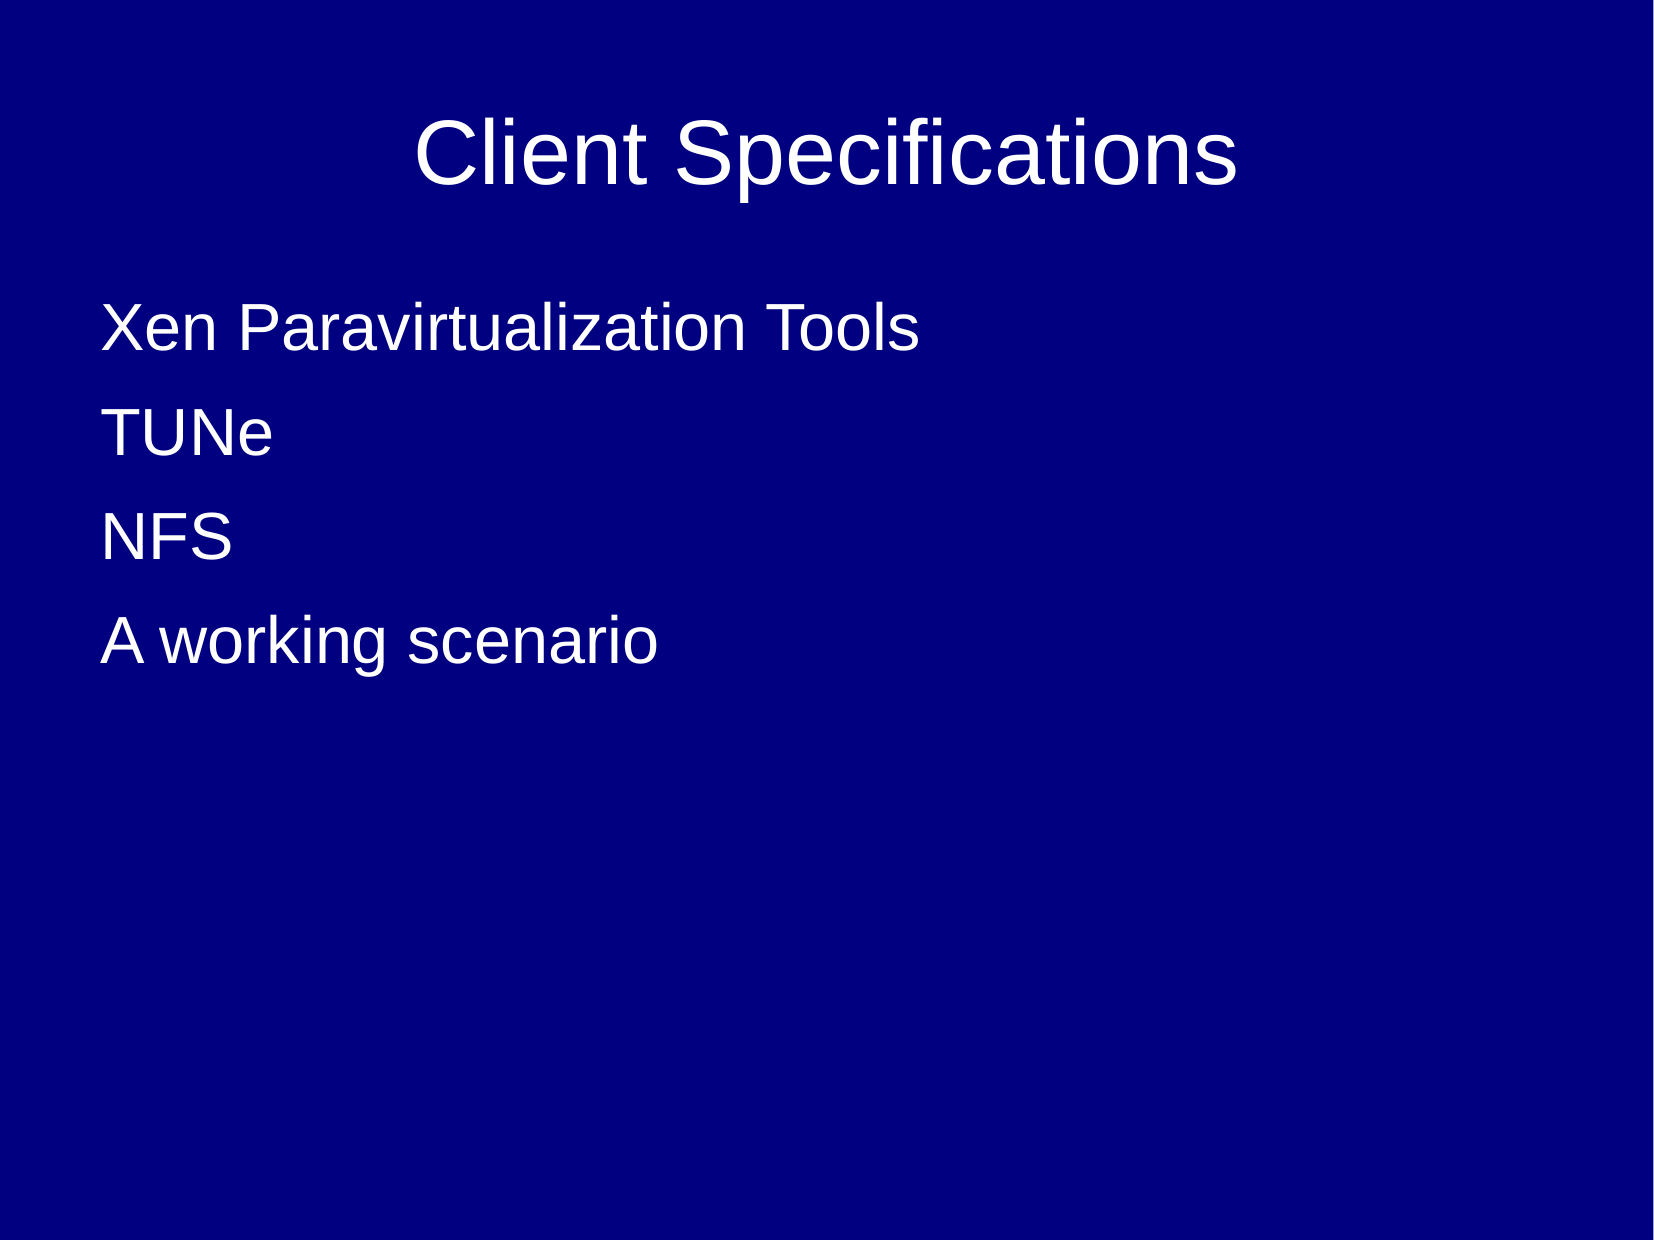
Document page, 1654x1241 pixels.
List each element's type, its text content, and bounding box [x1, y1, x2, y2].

title Client Specifications [82, 49, 1571, 257]
list Xen Paravirtualization Tools TUNe NFS A working scenario [82, 290, 1571, 1094]
